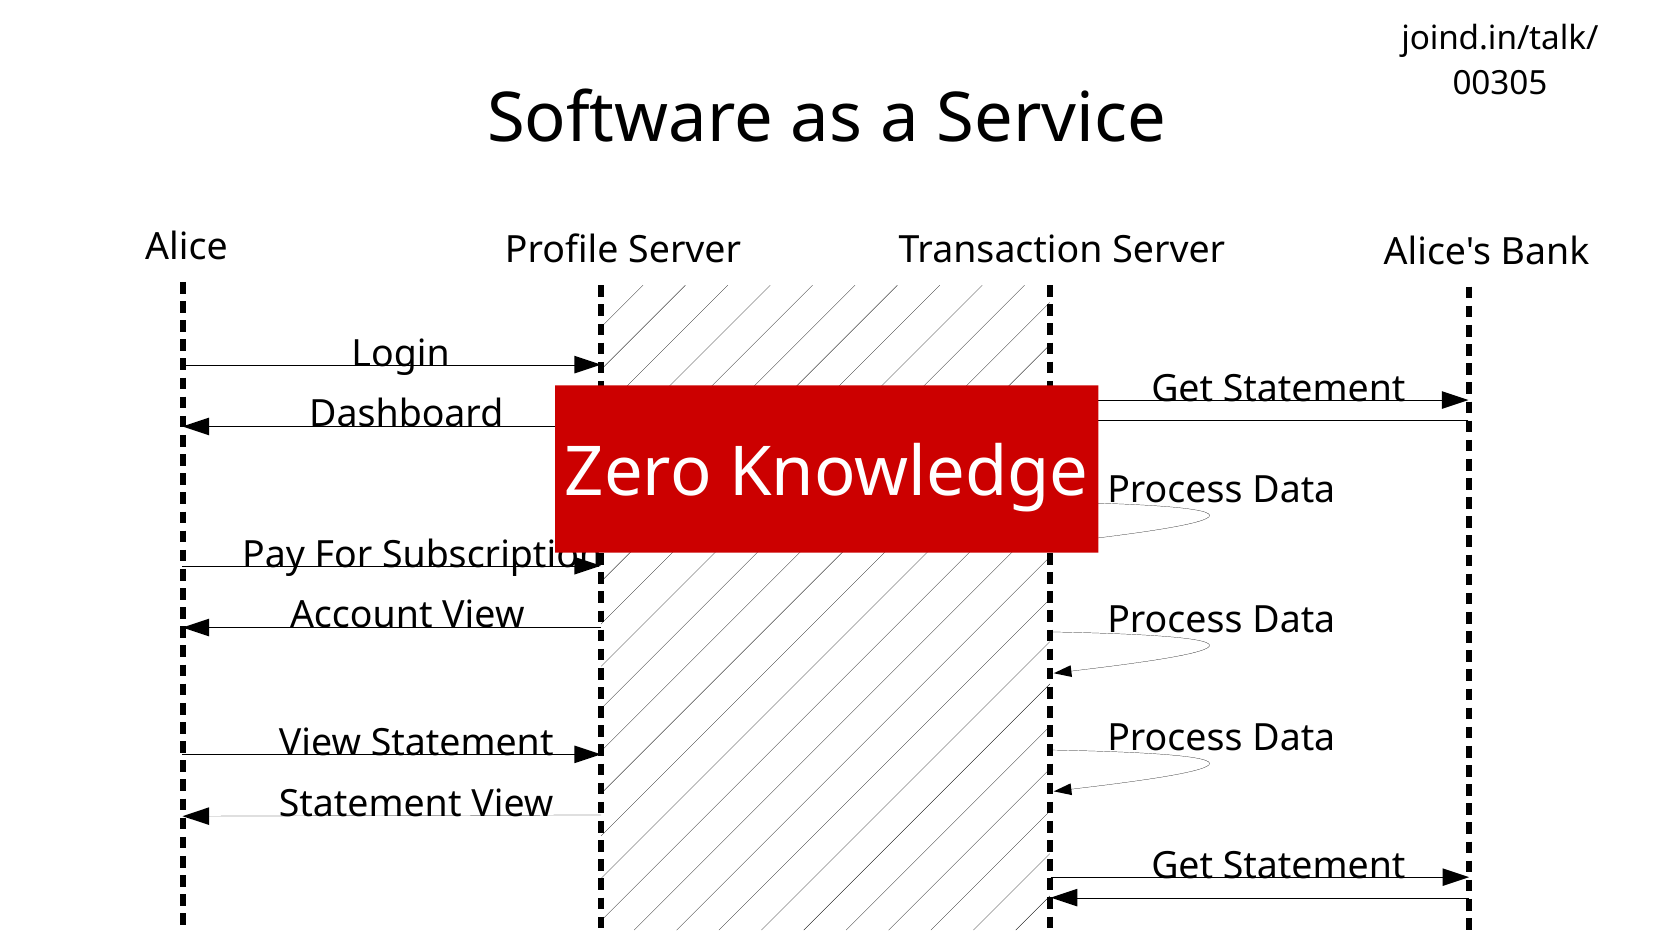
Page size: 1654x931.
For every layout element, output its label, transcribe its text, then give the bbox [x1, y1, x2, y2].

title Software as a Service [82, 37, 1571, 193]
text_box [601, 285, 1050, 385]
text_box Get Statement [1136, 831, 1384, 889]
text_box Pay For Subscription [227, 519, 557, 578]
text_box Alice's Bank [1368, 216, 1571, 275]
text_box Alice [130, 212, 235, 271]
text_box Process Data [1092, 454, 1319, 562]
text_box Process Data [1092, 584, 1319, 691]
title Zero Knowledge [555, 385, 1099, 553]
text_box Statement View [264, 768, 521, 827]
text_box Get Statement [1136, 354, 1384, 412]
text_box Transaction Server [883, 215, 1187, 274]
text_box Dashboard [294, 379, 490, 438]
text_box Profile Server [490, 215, 713, 274]
text_box Login [336, 318, 447, 377]
text_box [601, 553, 1050, 931]
text_box Process Data [1092, 702, 1319, 810]
text_box View Statement [264, 708, 521, 767]
text_box Account View [275, 580, 509, 639]
